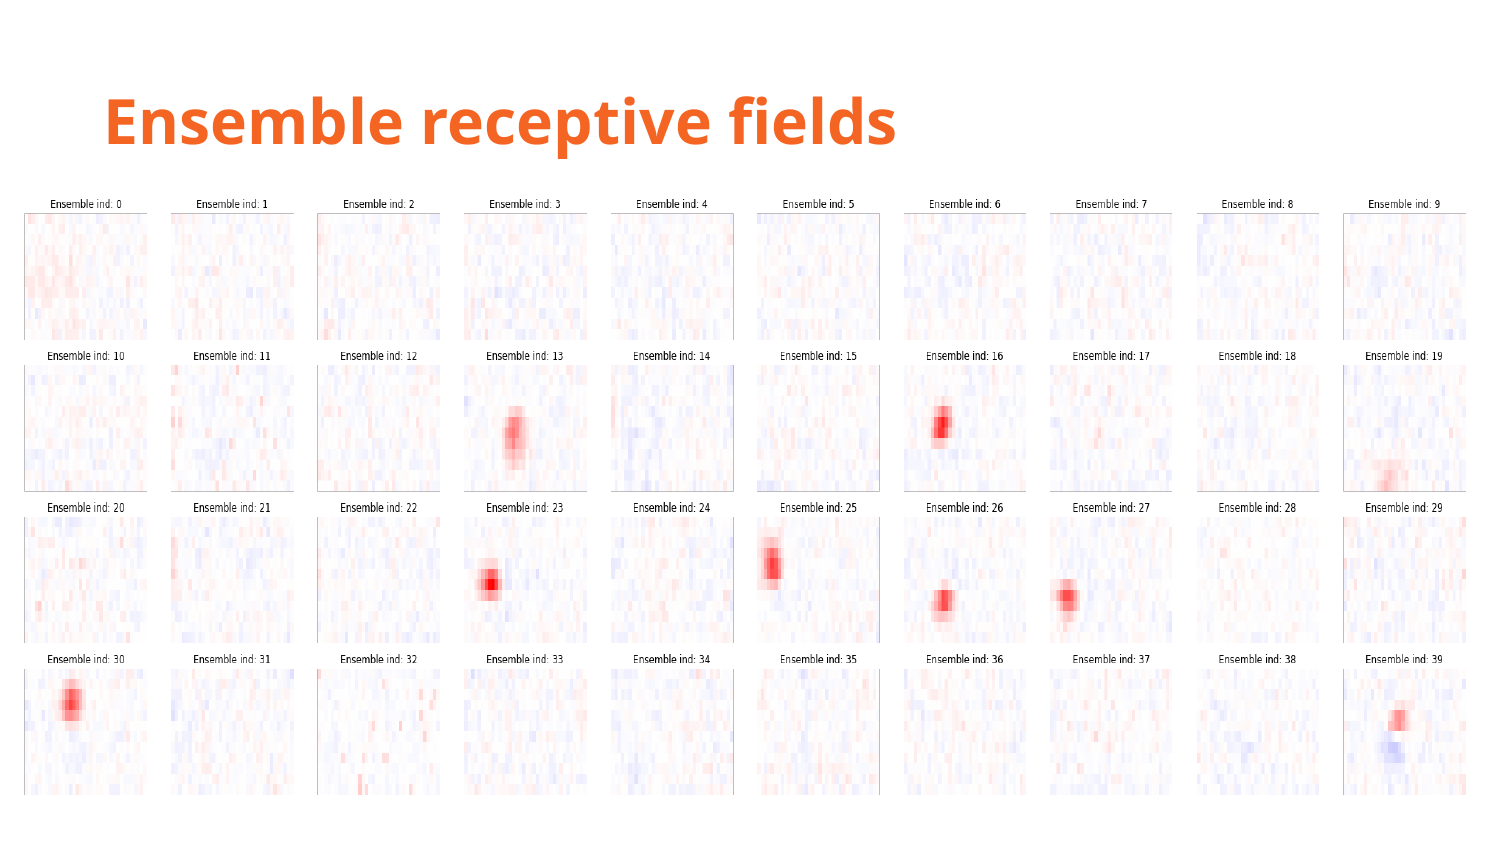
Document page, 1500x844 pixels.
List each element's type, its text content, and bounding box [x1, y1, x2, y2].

picture [19, 192, 1470, 801]
title Ensemble receptive fields [88, 66, 1412, 192]
